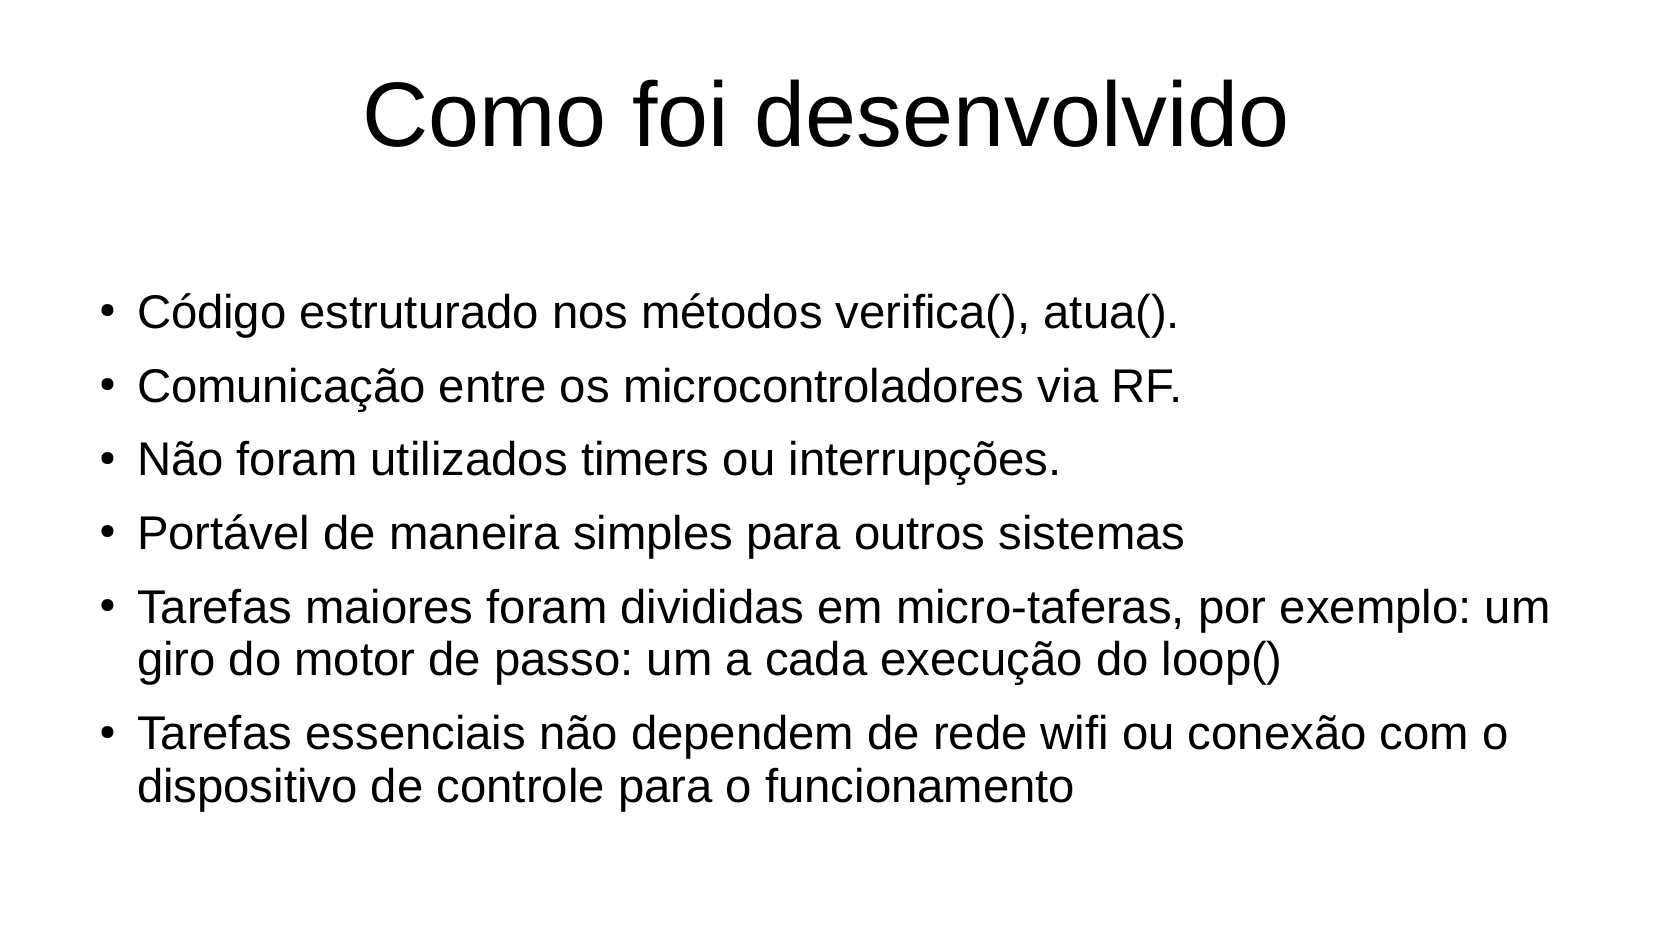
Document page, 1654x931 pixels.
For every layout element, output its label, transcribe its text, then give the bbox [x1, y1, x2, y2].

title Como foi desenvolvido [82, 37, 1571, 193]
list Código estruturado nos métodos verifica(), atua(). Comunicação entre os microcontroladores via RF. Não foram utilizados timers ou interrupções. Portável de maneira simples para outros sistemas Tarefas maiores foram divididas em micro-taferas, por exemplo: um giro do motor de passo: um a cada execução do loop() Tarefas essenciais não dependem de rede wifi ou conexão com o dispositivo de controle para o funcionamento [86, 285, 1576, 826]
